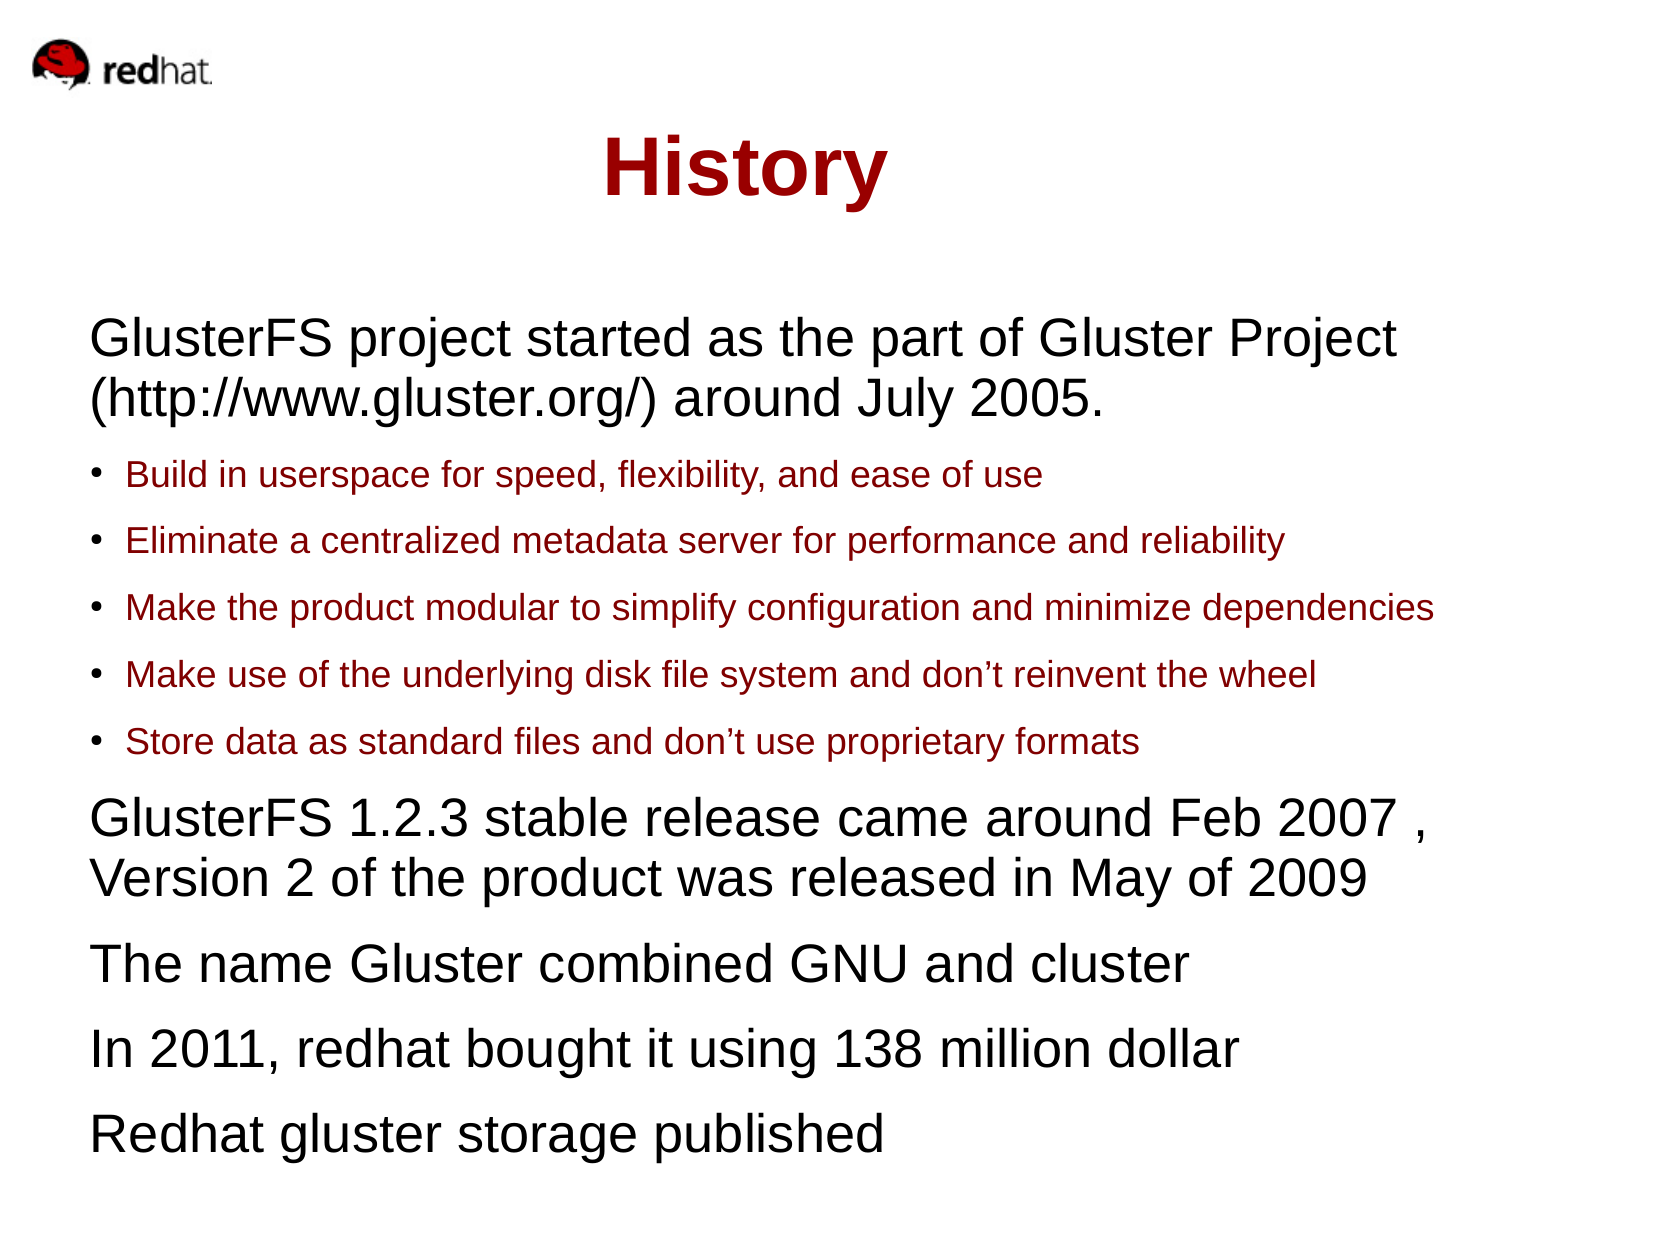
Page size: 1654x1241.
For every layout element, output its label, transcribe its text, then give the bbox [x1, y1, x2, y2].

text_box GlusterFS project started as the part of Gluster Project (http://www.gluster.org/) around July 2005. Build in userspace for speed, flexibility, and ease of use Eliminate a centralized metadata server for performance and reliability Make the product modular to simplify configuration and minimize dependencies Make use of the underlying disk file system and don’t reinvent the wheel Store data as standard files and don’t use proprietary formats GlusterFS 1.2.3 stable release came around Feb 2007 , Version 2 of the product was released in May of 2009 The name Gluster combined GNU and cluster In 2011, redhat bought it using 138 million dollar Redhat gluster storage published [75, 300, 1531, 1241]
text_box History [150, 112, 1313, 226]
picture [31, 37, 212, 98]
